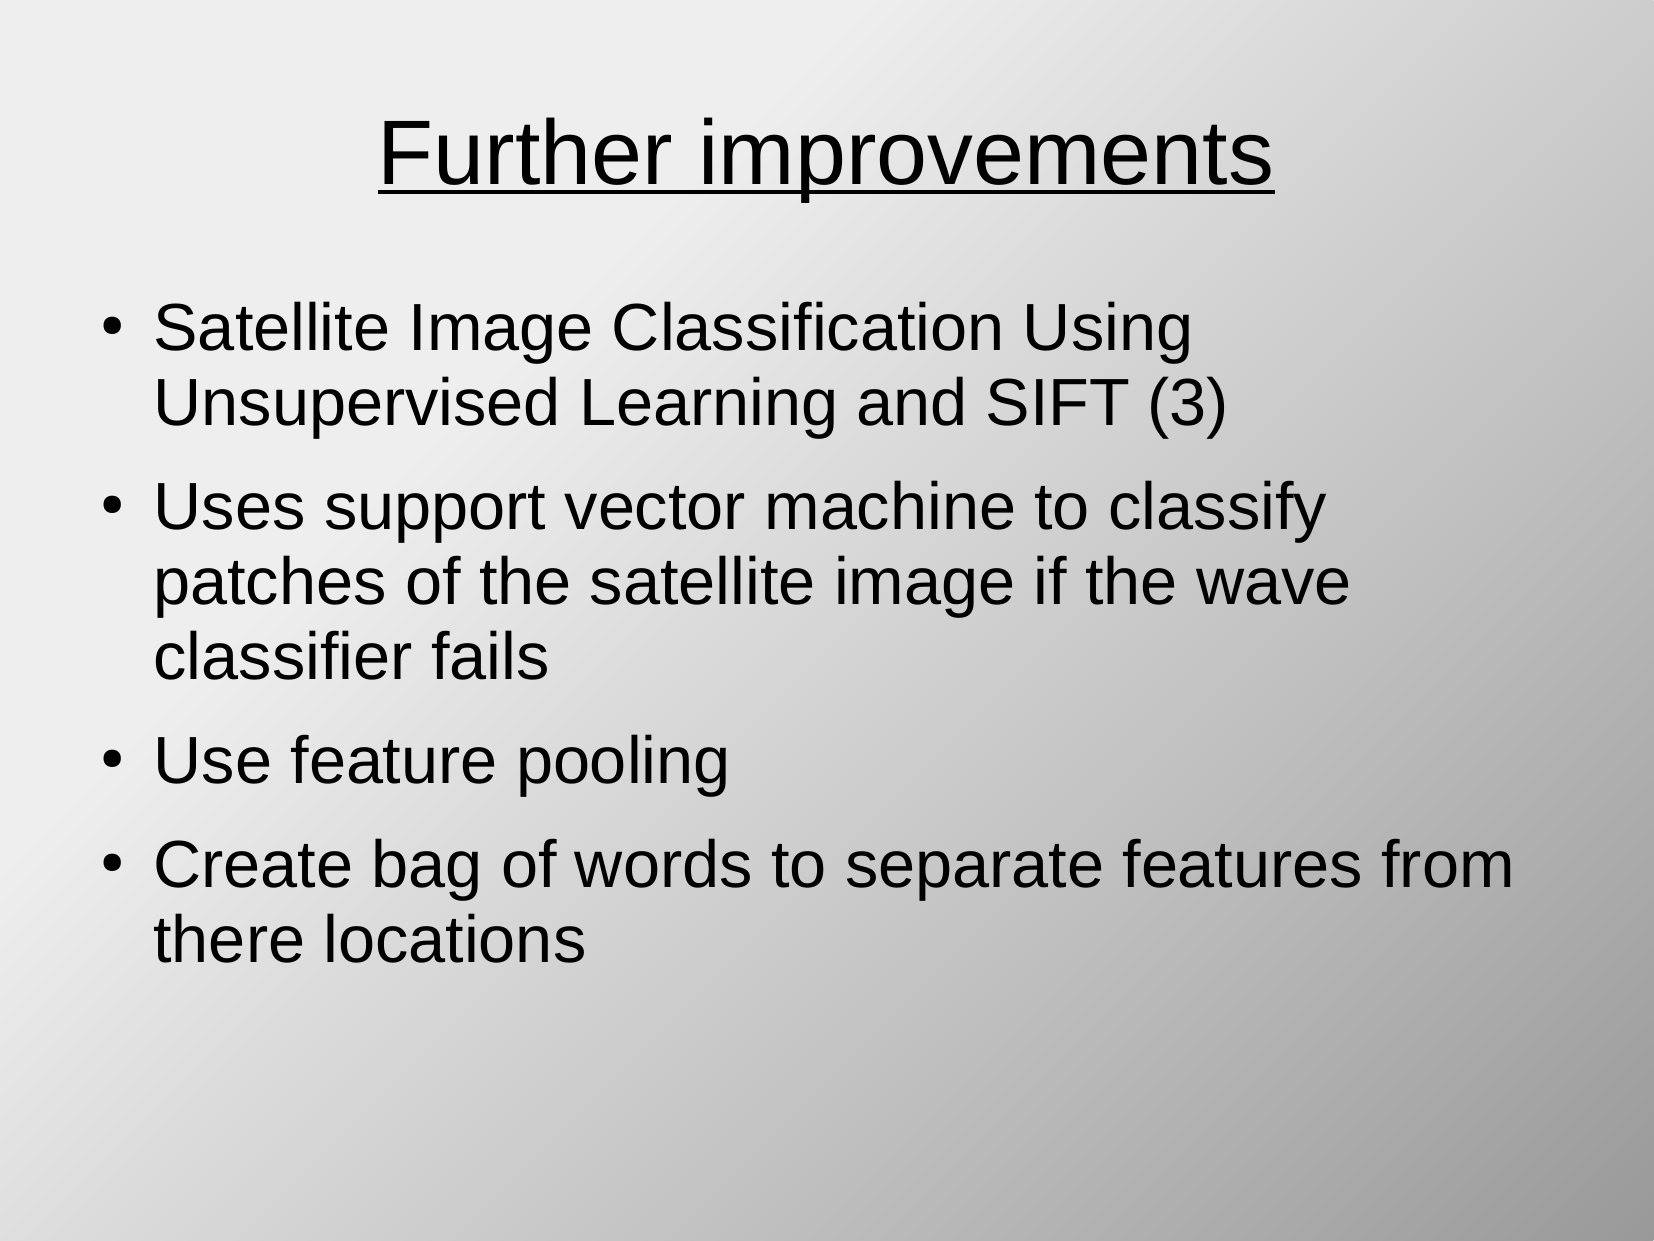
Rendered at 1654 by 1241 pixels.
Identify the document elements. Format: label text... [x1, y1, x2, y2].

title Further improvements [82, 49, 1571, 257]
list Satellite Image Classification Using Unsupervised Learning and SIFT (3) Uses support vector machine to classify patches of the satellite image if the wave classifier fails Use feature pooling Create bag of words to separate features from there locations [82, 290, 1571, 1109]
